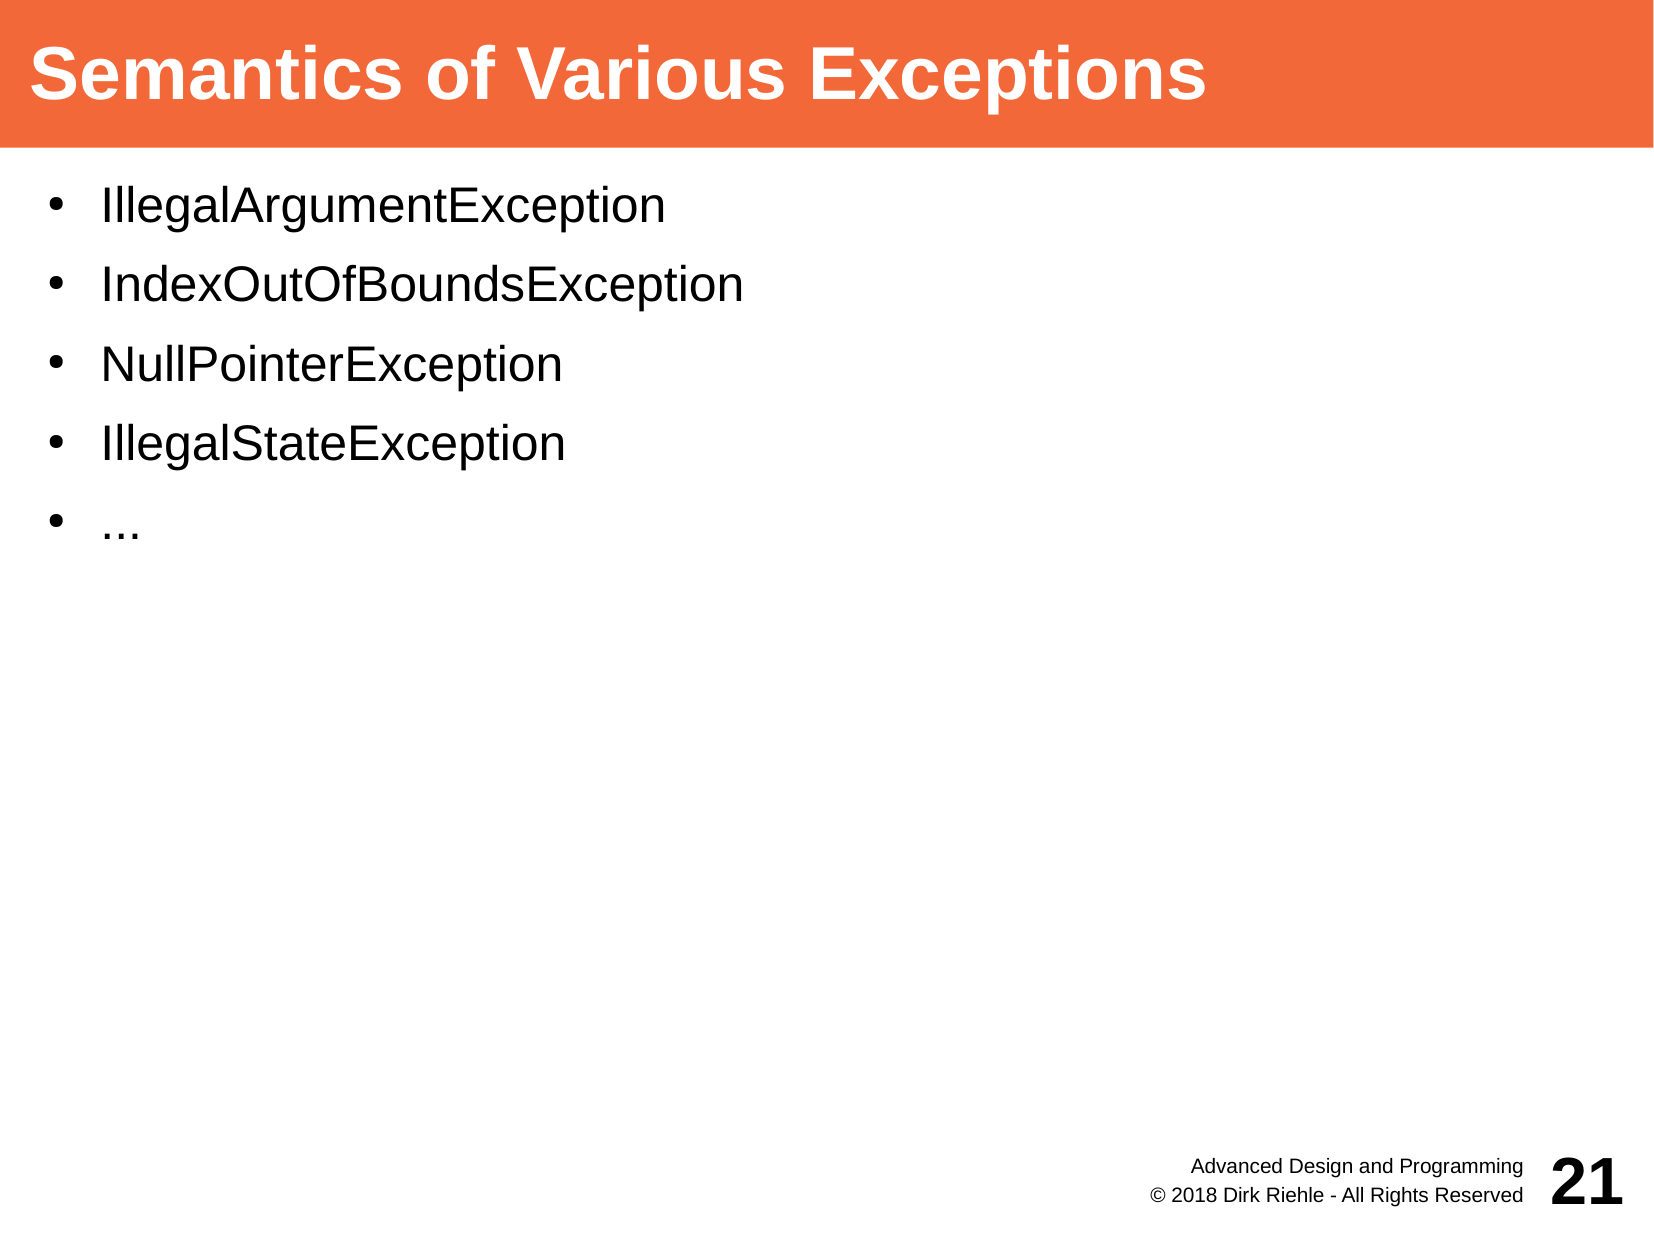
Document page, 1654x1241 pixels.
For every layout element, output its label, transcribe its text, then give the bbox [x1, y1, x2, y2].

title Semantics of Various Exceptions [0, 0, 1654, 148]
list IllegalArgumentException IndexOutOfBoundsException NullPointerException IllegalStateException ... [29, 177, 1625, 1063]
